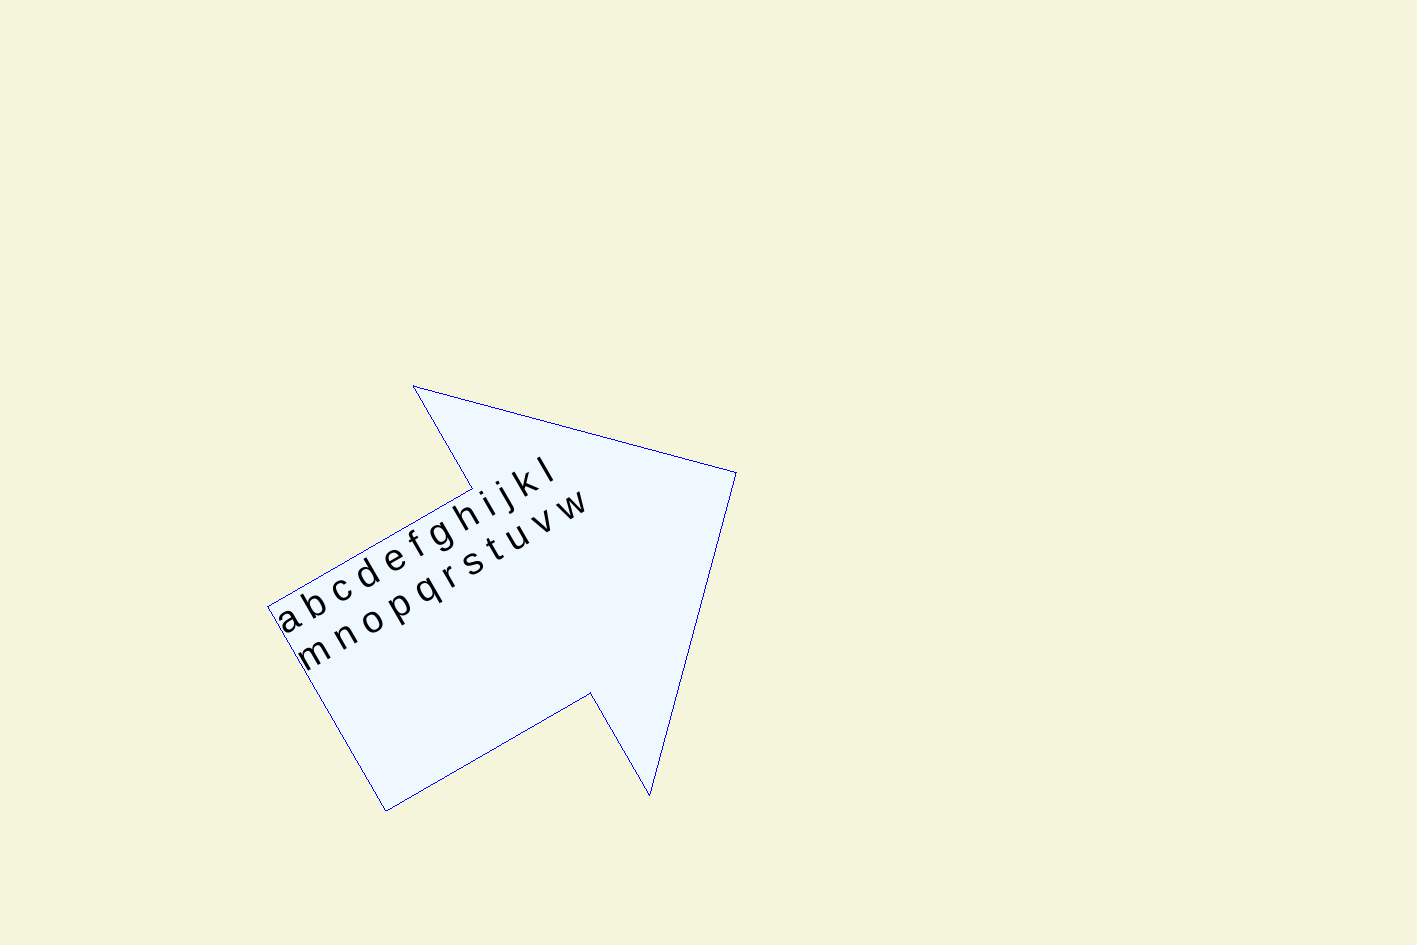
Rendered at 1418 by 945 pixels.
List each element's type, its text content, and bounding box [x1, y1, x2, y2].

text_box a b c d e f g h i j k l m n o p q r s t u v w [267, 385, 737, 811]
